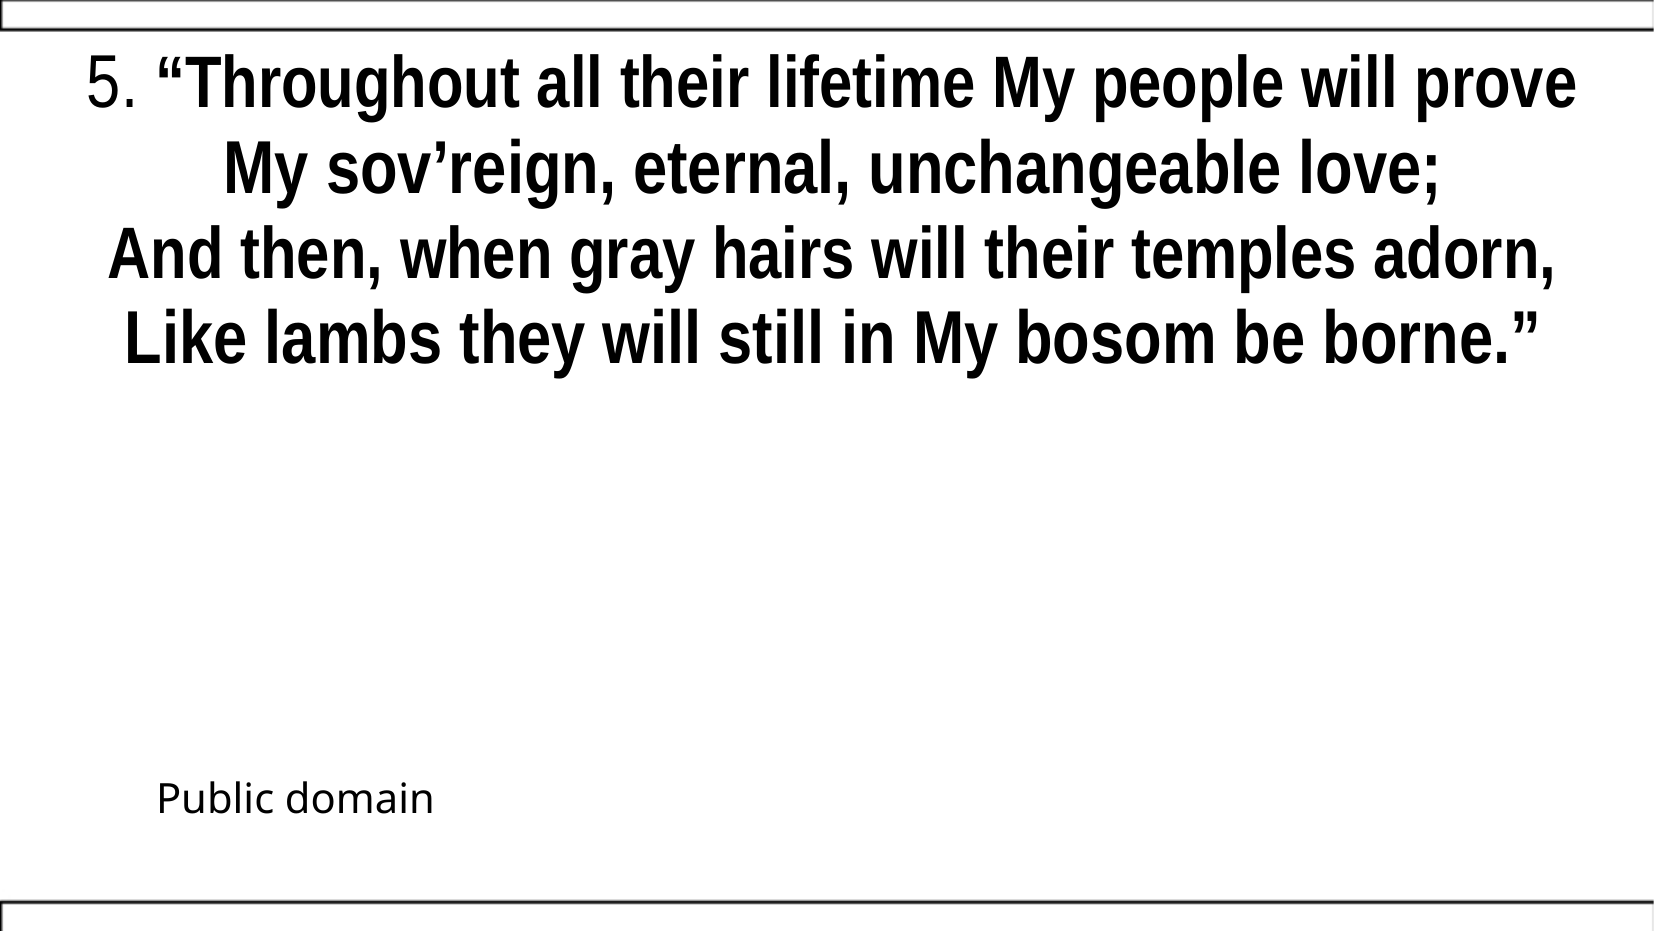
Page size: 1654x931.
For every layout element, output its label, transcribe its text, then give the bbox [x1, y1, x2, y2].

text_box 5. “Throughout all their lifetime My people will prove My sov’reign, eternal, unchangeable love; And then, when gray hairs will their temples adorn, Like lambs they will still in My bosom be borne.” Public domain [68, 29, 1599, 831]
picture [0, 0, 1654, 931]
